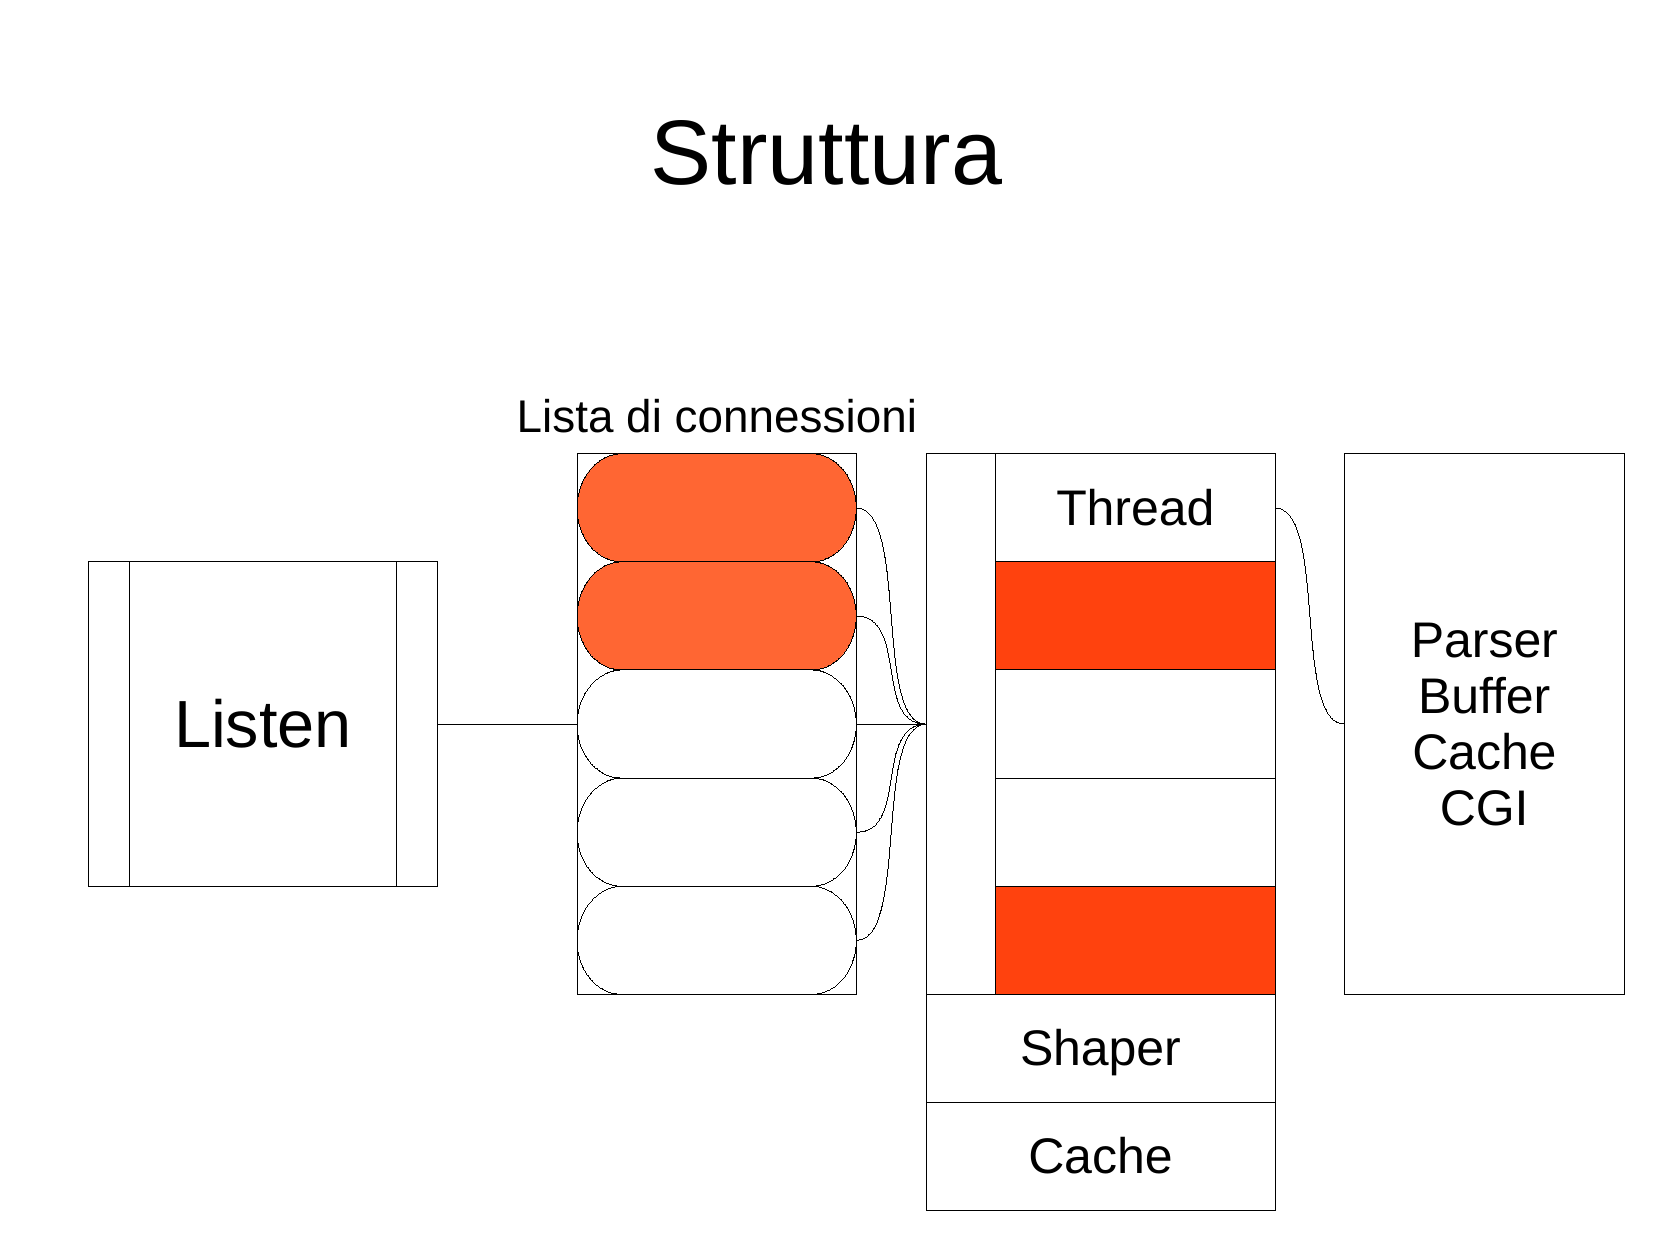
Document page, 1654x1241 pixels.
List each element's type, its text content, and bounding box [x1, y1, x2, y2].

text_box Parser Buffer Cache CGI [1344, 453, 1625, 995]
text_box Shaper [926, 994, 1276, 1102]
text_box Cache [926, 1102, 1276, 1211]
title Struttura [82, 49, 1571, 257]
text_box [926, 453, 1276, 994]
text_box Listen [89, 561, 438, 887]
text_box [577, 462, 857, 995]
text_box Thread [996, 453, 1276, 561]
text_box Lista di connessioni [501, 383, 938, 462]
